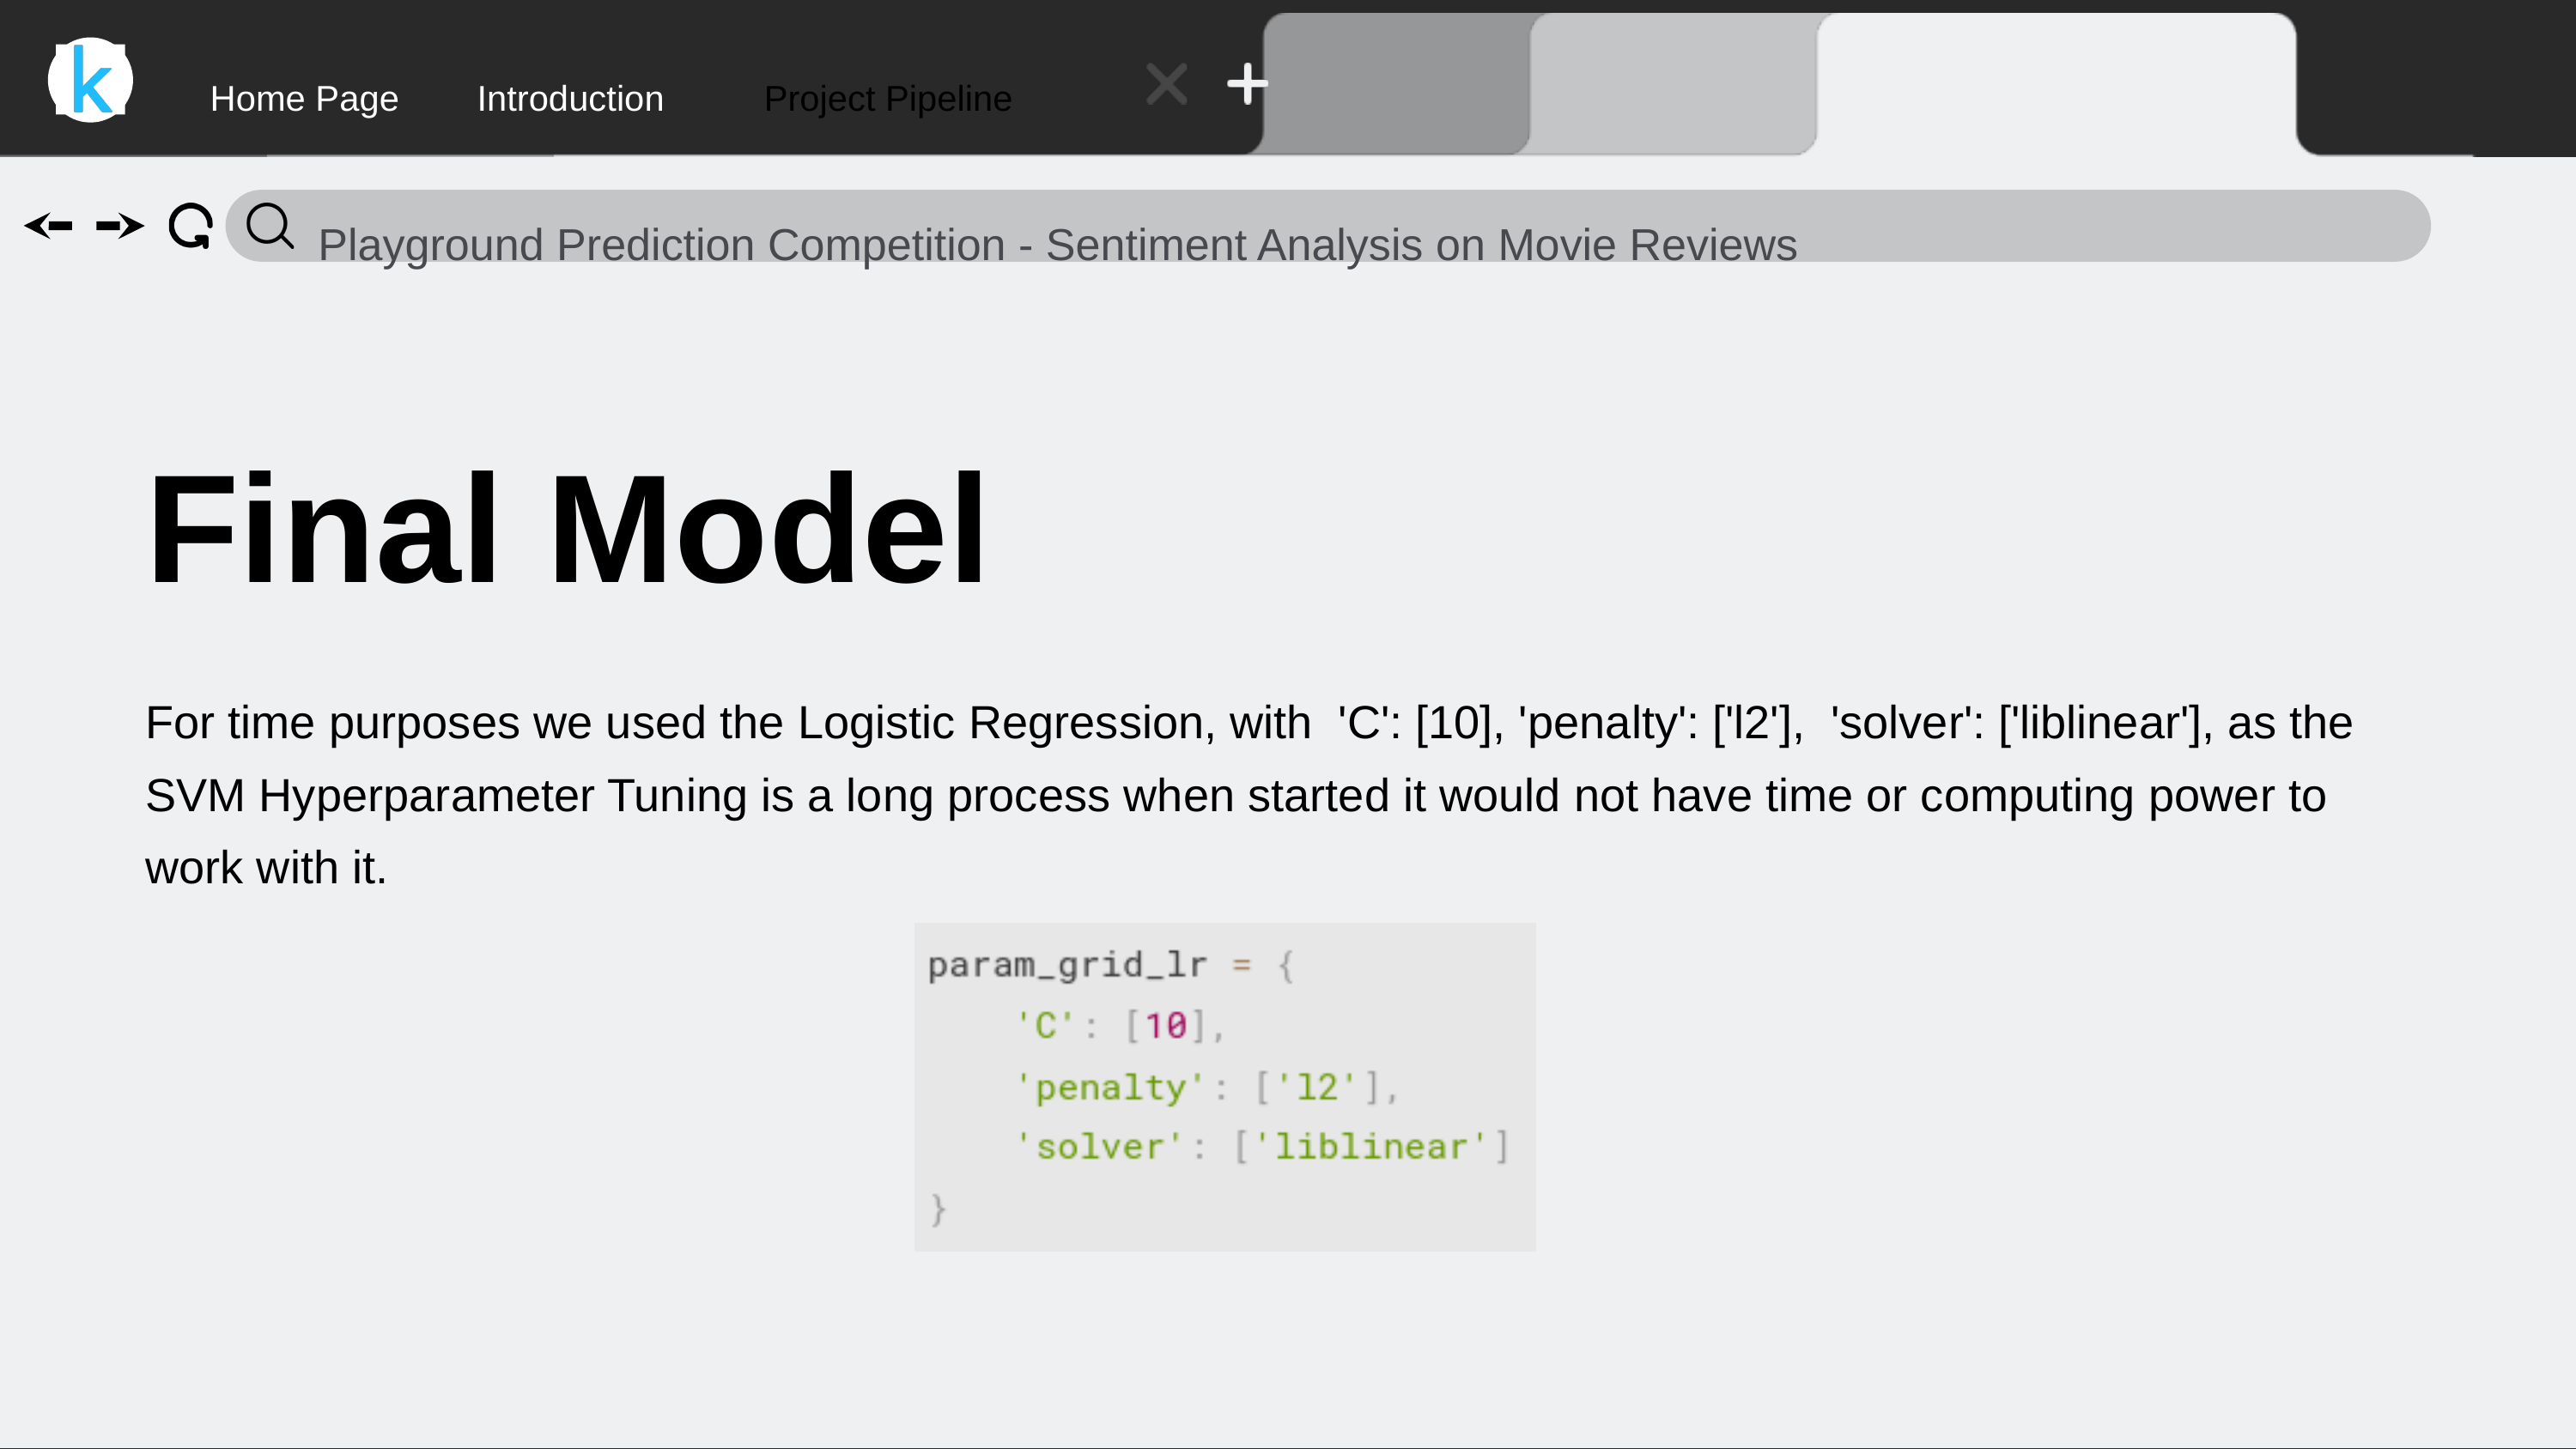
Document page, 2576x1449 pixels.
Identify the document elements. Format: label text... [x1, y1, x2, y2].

text_box [0, 13, 2576, 1448]
text_box Home Page [210, 58, 266, 118]
text_box Project Pipeline [763, 58, 1147, 118]
text_box For time purposes we used the Logistic Regression, with 'C': [10], 'penalty': ['l2'], 'solver': ['liblinear'], as the SVM Hyperparameter Tuning is a long process when started it would not have time or computing power to work with it. [145, 676, 2399, 1184]
picture [914, 923, 1536, 1252]
text_box Introduction [477, 58, 554, 118]
picture [56, 41, 131, 116]
text_box Final Model [145, 391, 2305, 614]
text_box Playground Prediction Competition - Sentiment Analysis on Movie Reviews [318, 194, 2461, 420]
